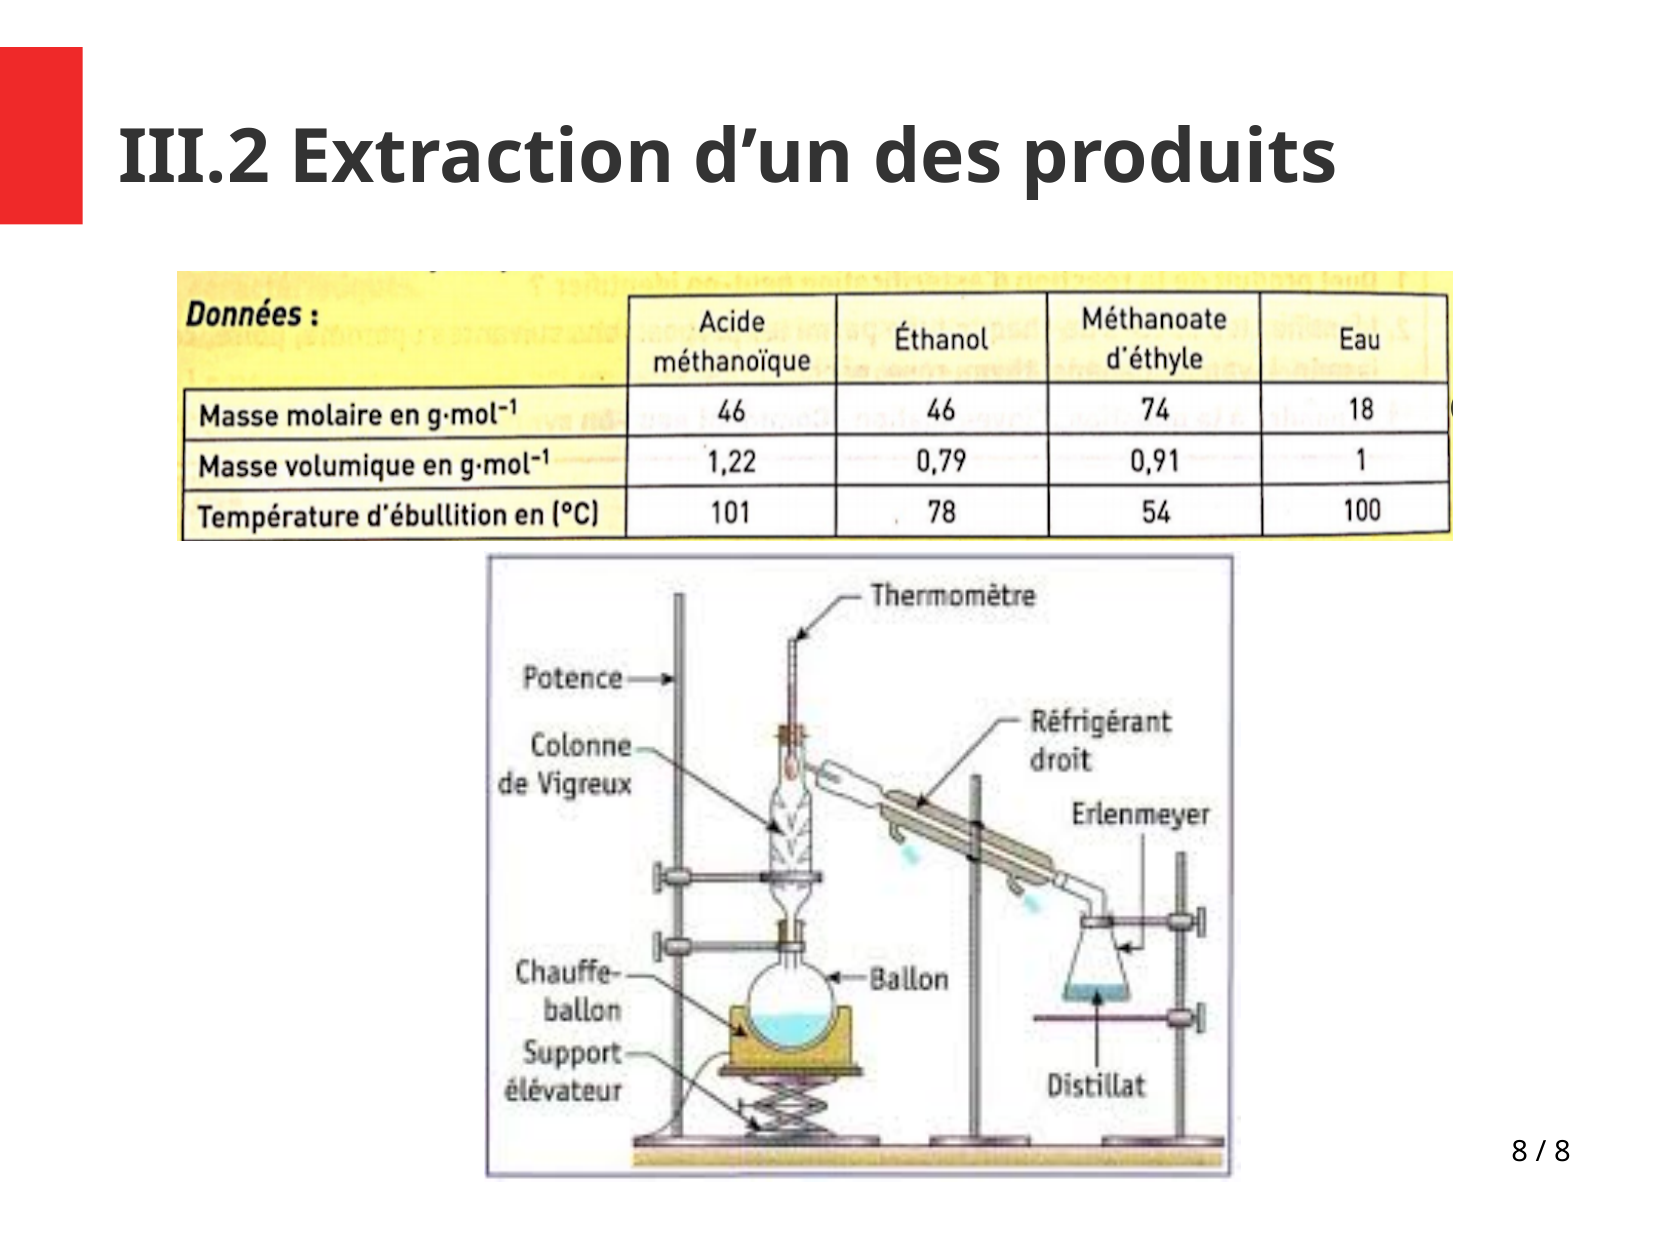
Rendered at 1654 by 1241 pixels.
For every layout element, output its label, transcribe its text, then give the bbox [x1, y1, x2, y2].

picture [484, 551, 1241, 1182]
picture [177, 271, 1453, 541]
title III.2 Extraction d’un des produits [118, 49, 1571, 257]
